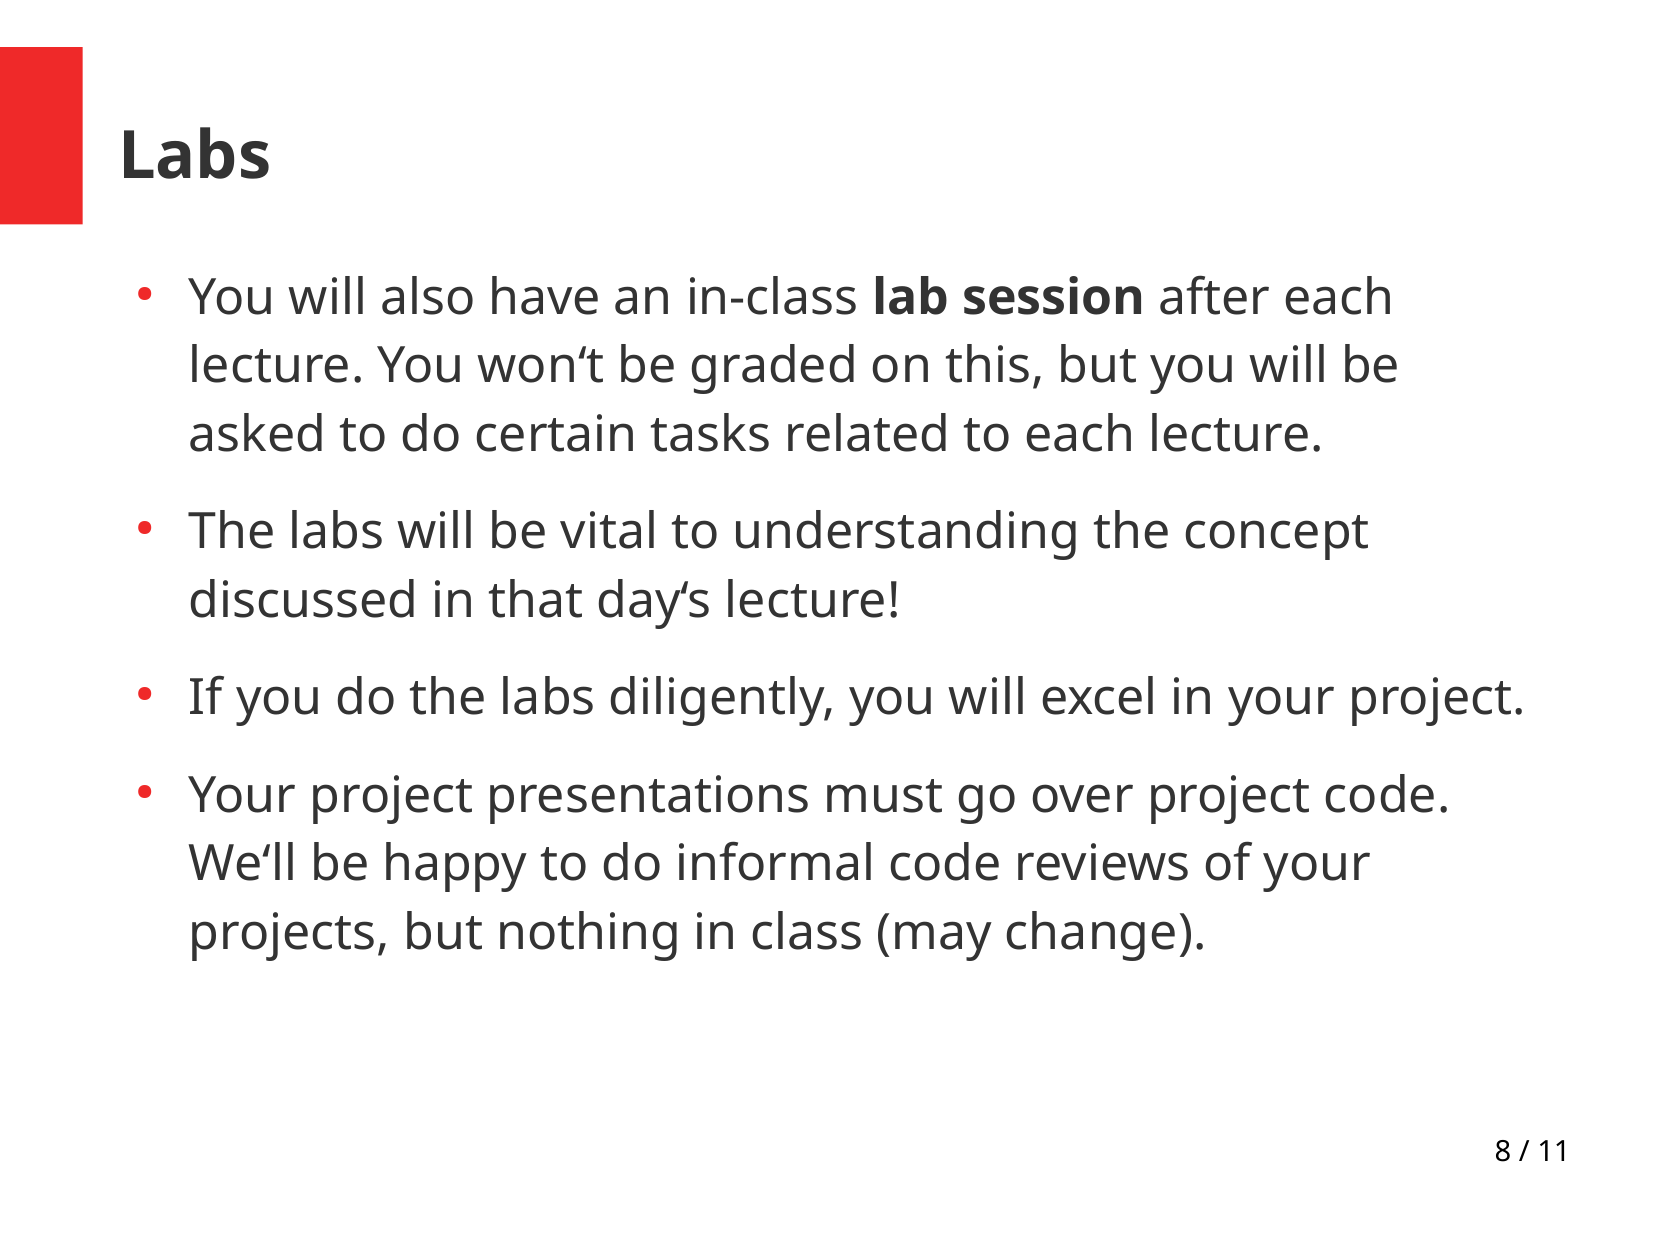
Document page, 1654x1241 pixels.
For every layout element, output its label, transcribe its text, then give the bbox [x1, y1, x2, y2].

list You will also have an in-class lab session after each lecture. You won‘t be graded on this, but you will be asked to do certain tasks related to each lecture. The labs will be vital to understanding the concept discussed in that day‘s lecture! If you do the labs diligently, you will excel in your project. Your project presentations must go over project code. We‘ll be happy to do informal code reviews of your projects, but nothing in class (may change). [118, 261, 1536, 981]
title Labs [118, 49, 1571, 257]
